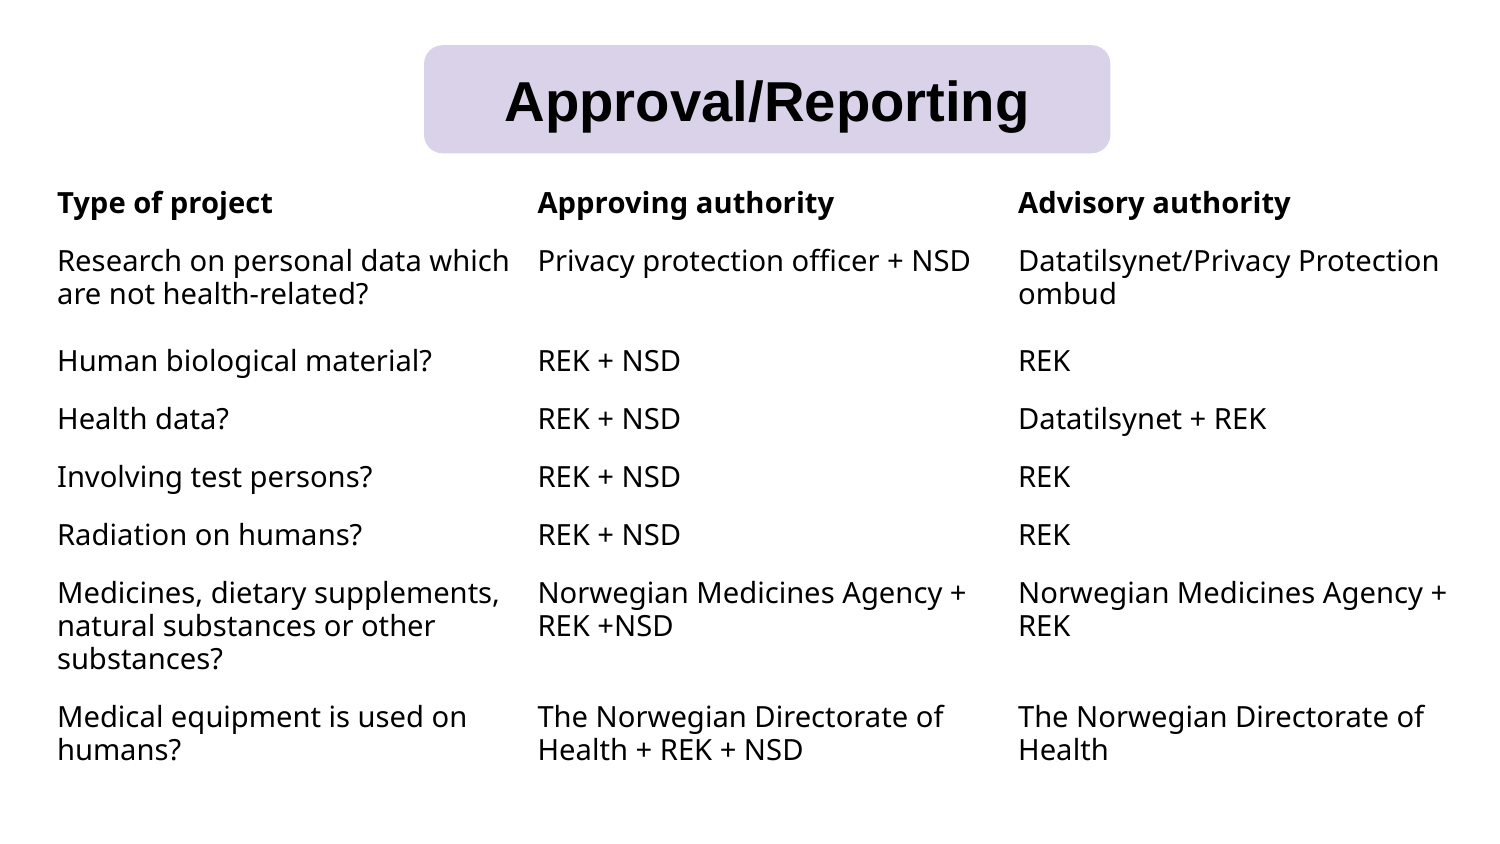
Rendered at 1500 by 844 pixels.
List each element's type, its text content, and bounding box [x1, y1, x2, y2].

table_cell Health data? [46, 398, 527, 456]
table_cell Datatilsynet/Privacy Protection ombud [1007, 239, 1488, 340]
table_cell Research on personal data which are not health-related? [46, 239, 527, 340]
table_cell REK [1007, 340, 1488, 398]
table_header Advisory authority [1007, 181, 1488, 239]
table_cell REK + NSD [527, 456, 1007, 514]
table_cell Norwegian Medicines Agency + REK +NSD [527, 572, 1007, 696]
table_cell REK + NSD [527, 514, 1007, 572]
table_cell Medical equipment is used on humans? [46, 696, 527, 839]
table_cell Datatilsynet + REK [1007, 398, 1488, 456]
table_header Approving authority [527, 181, 1007, 239]
table_cell The Norwegian Directorate of Health + REK + NSD [527, 696, 1007, 839]
text_box Approval/Reporting [424, 45, 1110, 153]
table_cell Medicines, dietary supplements, natural substances or other substances? [46, 572, 527, 696]
table_cell Radiation on humans? [46, 514, 527, 572]
table_cell REK + NSD [527, 398, 1007, 456]
table_cell Privacy protection officer + NSD [527, 239, 1007, 340]
table_cell REK [1007, 514, 1488, 572]
table_cell REK [1007, 456, 1488, 514]
table_cell Norwegian Medicines Agency + REK [1007, 572, 1488, 696]
table_cell The Norwegian Directorate of Health [1007, 696, 1488, 839]
table_cell Involving test persons? [46, 456, 527, 514]
table_cell REK + NSD [527, 340, 1007, 398]
table_cell Human biological material? [46, 340, 527, 398]
table_header Type of project [46, 181, 527, 239]
